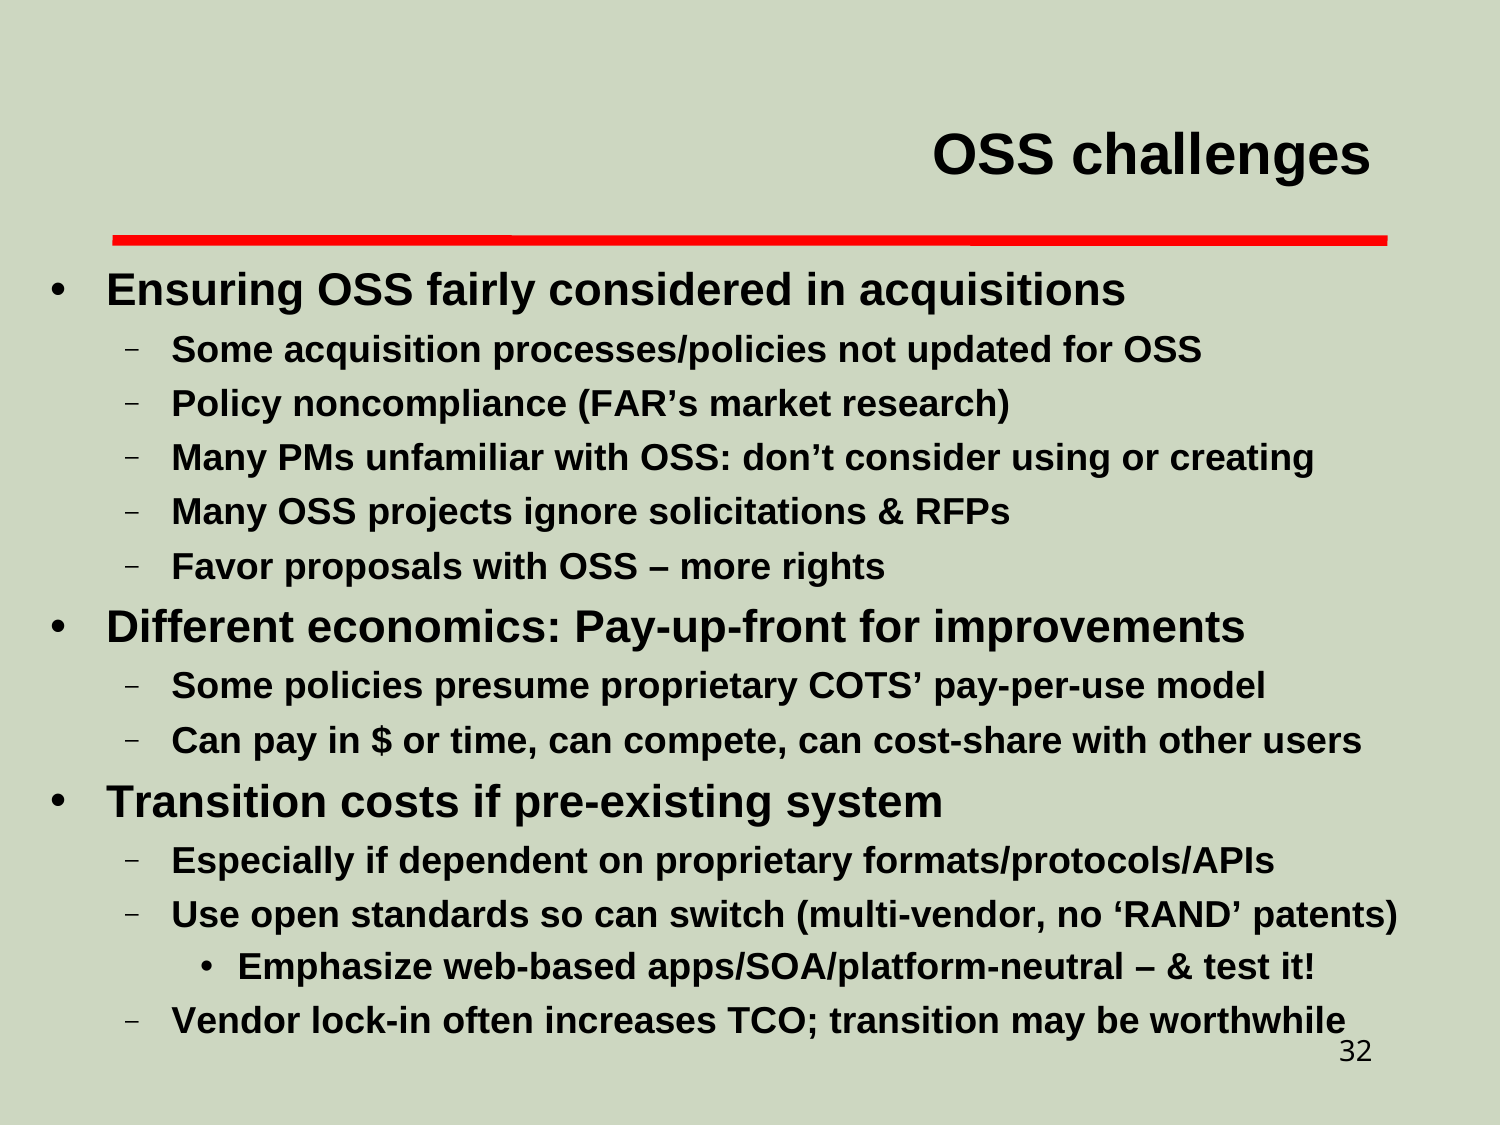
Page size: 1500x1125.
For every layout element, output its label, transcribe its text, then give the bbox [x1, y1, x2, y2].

title OSS challenges [337, 85, 1388, 224]
list Ensuring OSS fairly considered in acquisitions Some acquisition processes/policies not updated for OSS Policy noncompliance (FAR’s market research) Many PMs unfamiliar with OSS: don’t consider using or creating Many OSS projects ignore solicitations & RFPs Favor proposals with OSS – more rights Different economics: Pay-up-front for improvements Some policies presume proprietary COTS’ pay-per-use model Can pay in $ or time, can compete, can cost-share with other users Transition costs if pre-existing system Especially if dependent on proprietary formats/protocols/APIs Use open standards so can switch (multi-vendor, no ‘RAND’ patents) Emphasize web-based apps/SOA/platform-neutral – & test it! Vendor lock-in often increases TCO; transition may be worthwhile [49, 265, 1435, 1045]
